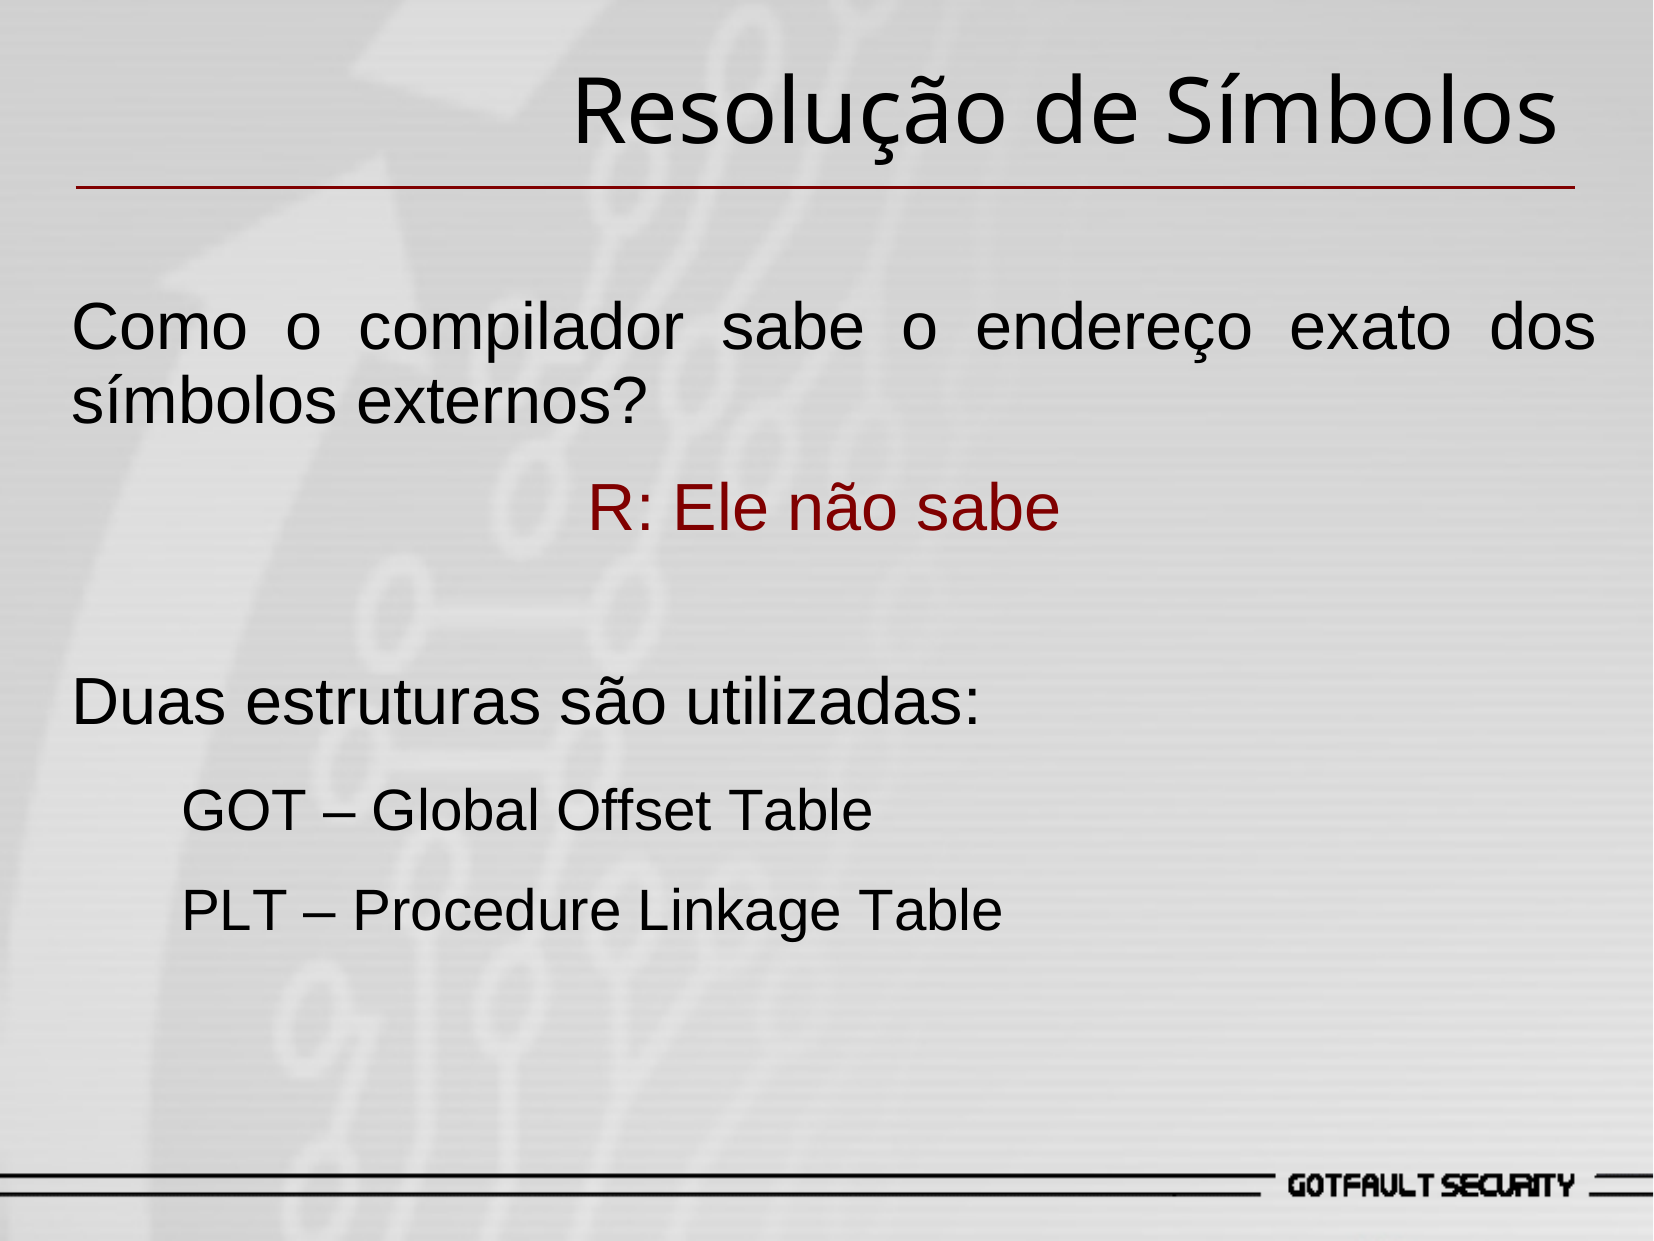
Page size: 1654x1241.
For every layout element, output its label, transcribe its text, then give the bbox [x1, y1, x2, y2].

text_box R: Ele não sabe [56, 462, 1594, 560]
text_box Resolução de Símbolos [75, 37, 1576, 196]
text_box GOT – Global Offset Table [150, 770, 1163, 858]
text_box Como o compilador sabe o endereço exato dos símbolos externos? [56, 281, 1613, 463]
text_box PLT – Procedure Linkage Table [150, 870, 1163, 959]
picture [0, 0, 1654, 1241]
text_box Duas estruturas são utilizadas: [56, 656, 1126, 755]
